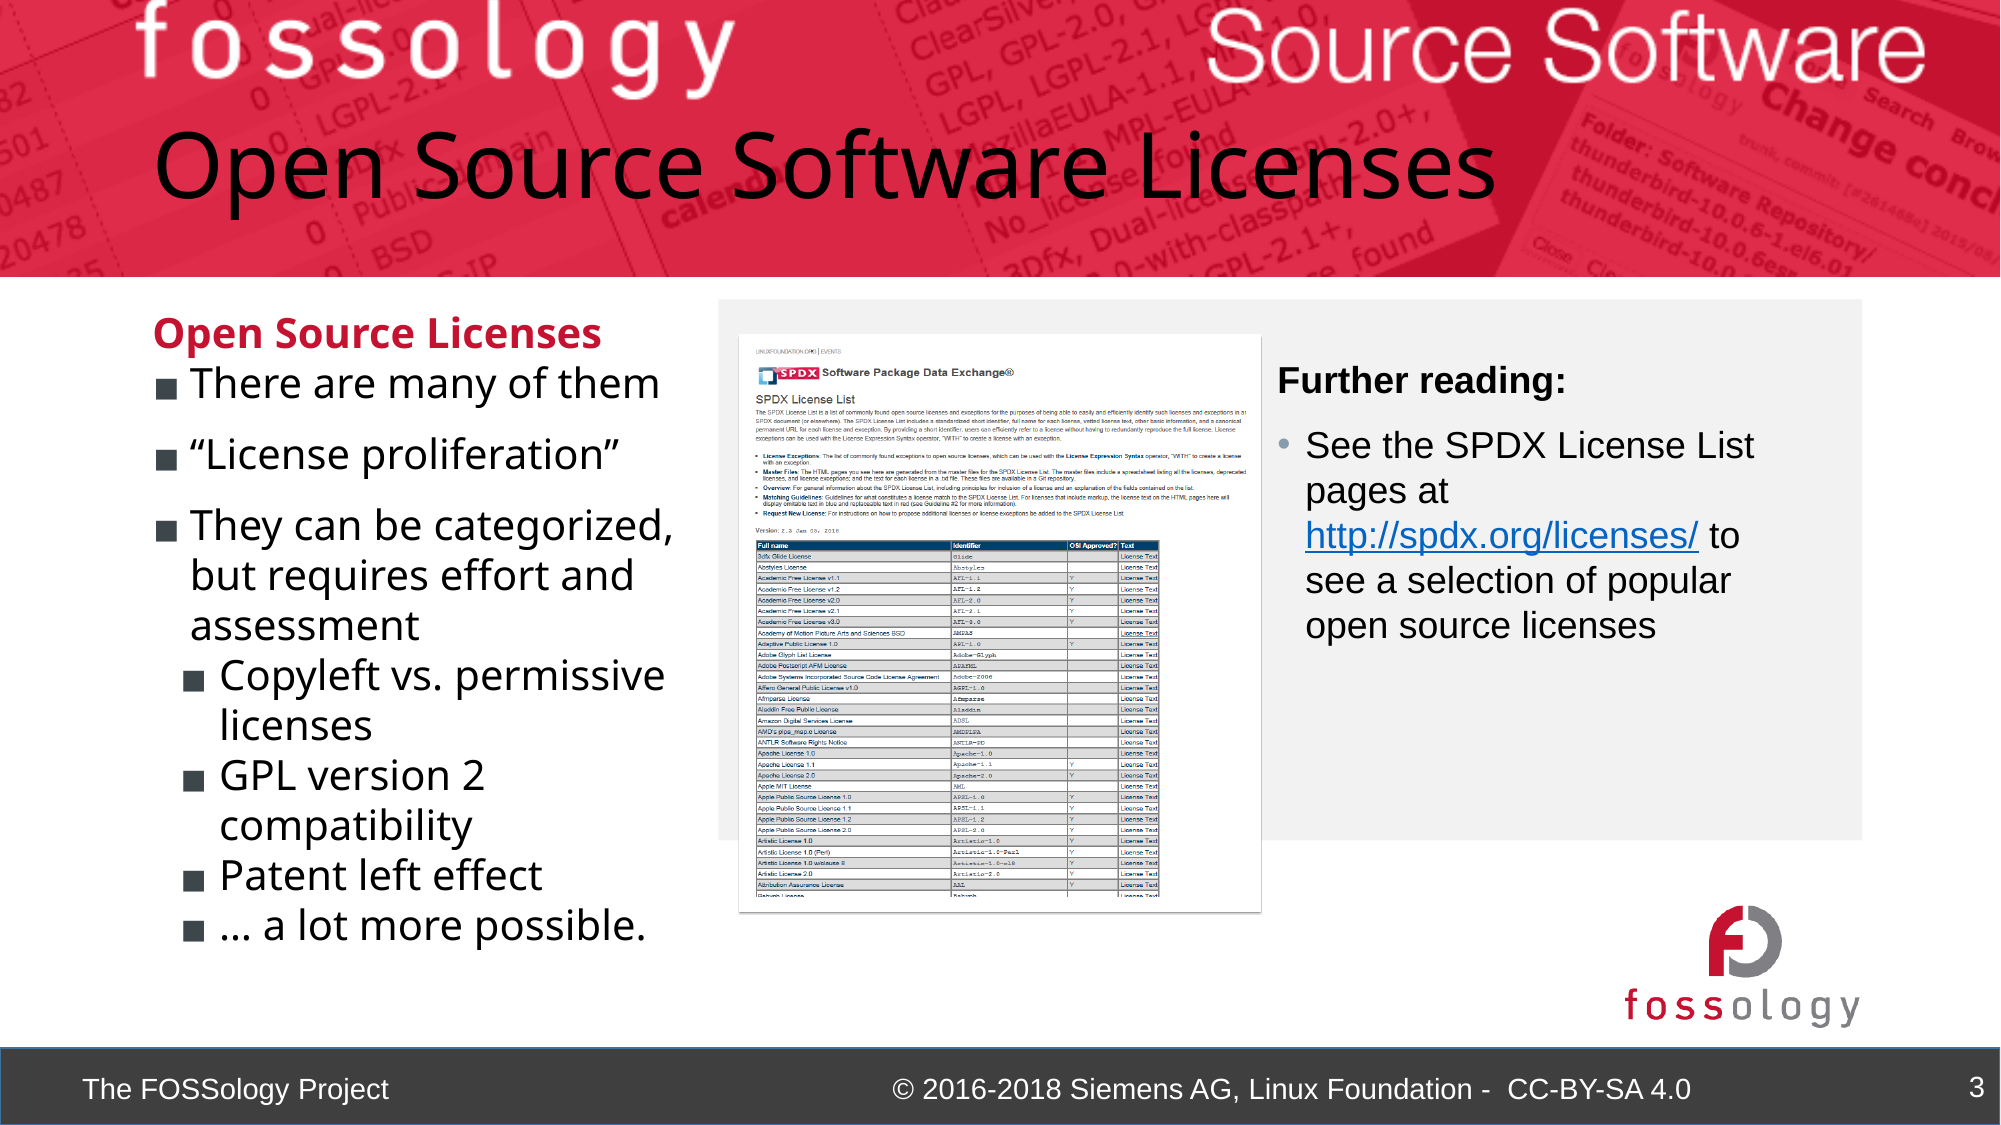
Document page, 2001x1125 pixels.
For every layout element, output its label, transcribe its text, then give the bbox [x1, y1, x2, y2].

picture [1621, 901, 1863, 1031]
text_box Open Source Licenses There are many of them “License proliferation” They can be categorized, but requires effort and assessment Copyleft vs. permissive licenses GPL version 2 compatibility Patent left effect … a lot more possible. [137, 299, 696, 1013]
text_box [718, 299, 1863, 841]
text_box Open Source Software Licenses [137, 59, 1863, 277]
picture [0, 0, 2001, 277]
picture [753, 348, 1247, 898]
text_box Further reading: See the SPDX License List pages at http://spdx.org/licenses/ to see a selection of popular open source licenses [1262, 348, 1805, 742]
